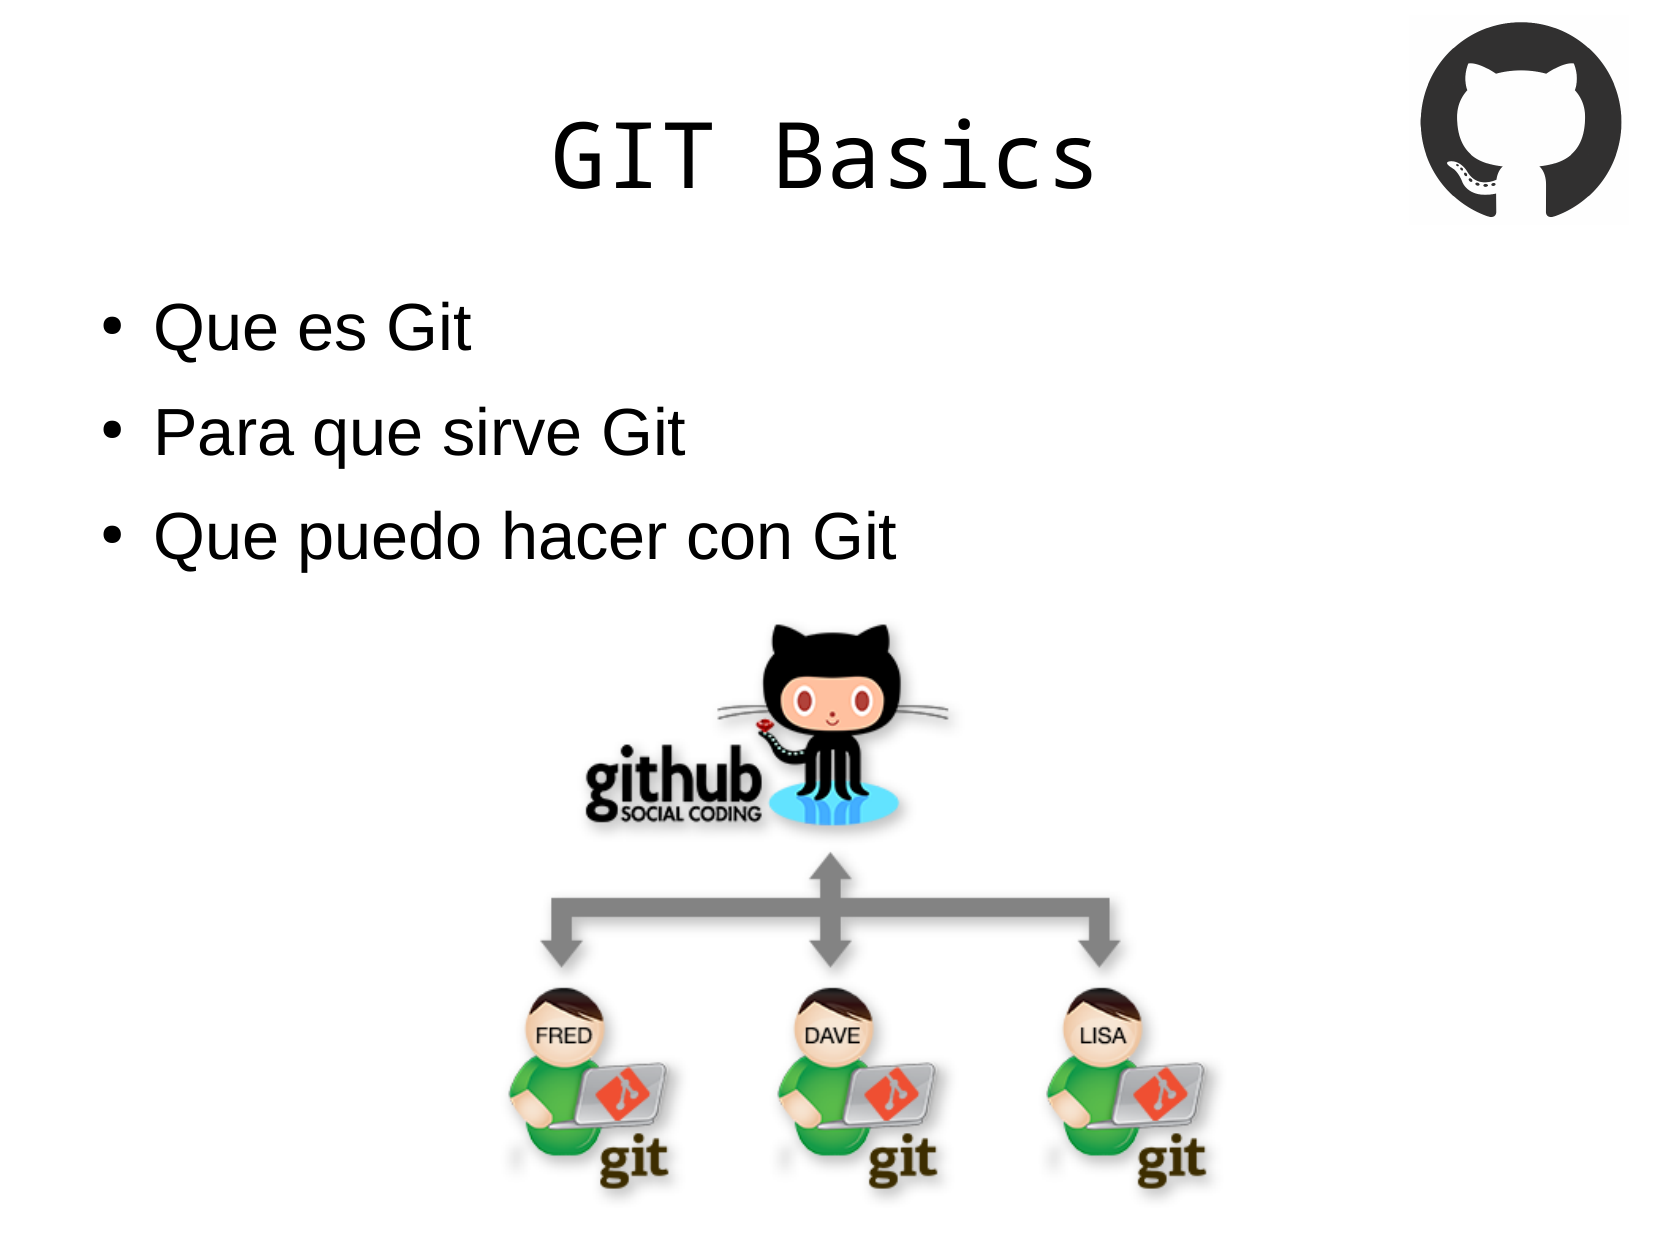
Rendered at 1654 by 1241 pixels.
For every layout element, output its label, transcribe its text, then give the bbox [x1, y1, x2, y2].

picture [1409, 15, 1629, 226]
list Que es Git Para que sirve Git Que puedo hacer con Git [82, 290, 1571, 1010]
title GIT Basics [82, 49, 1571, 257]
picture [357, 587, 1306, 1231]
